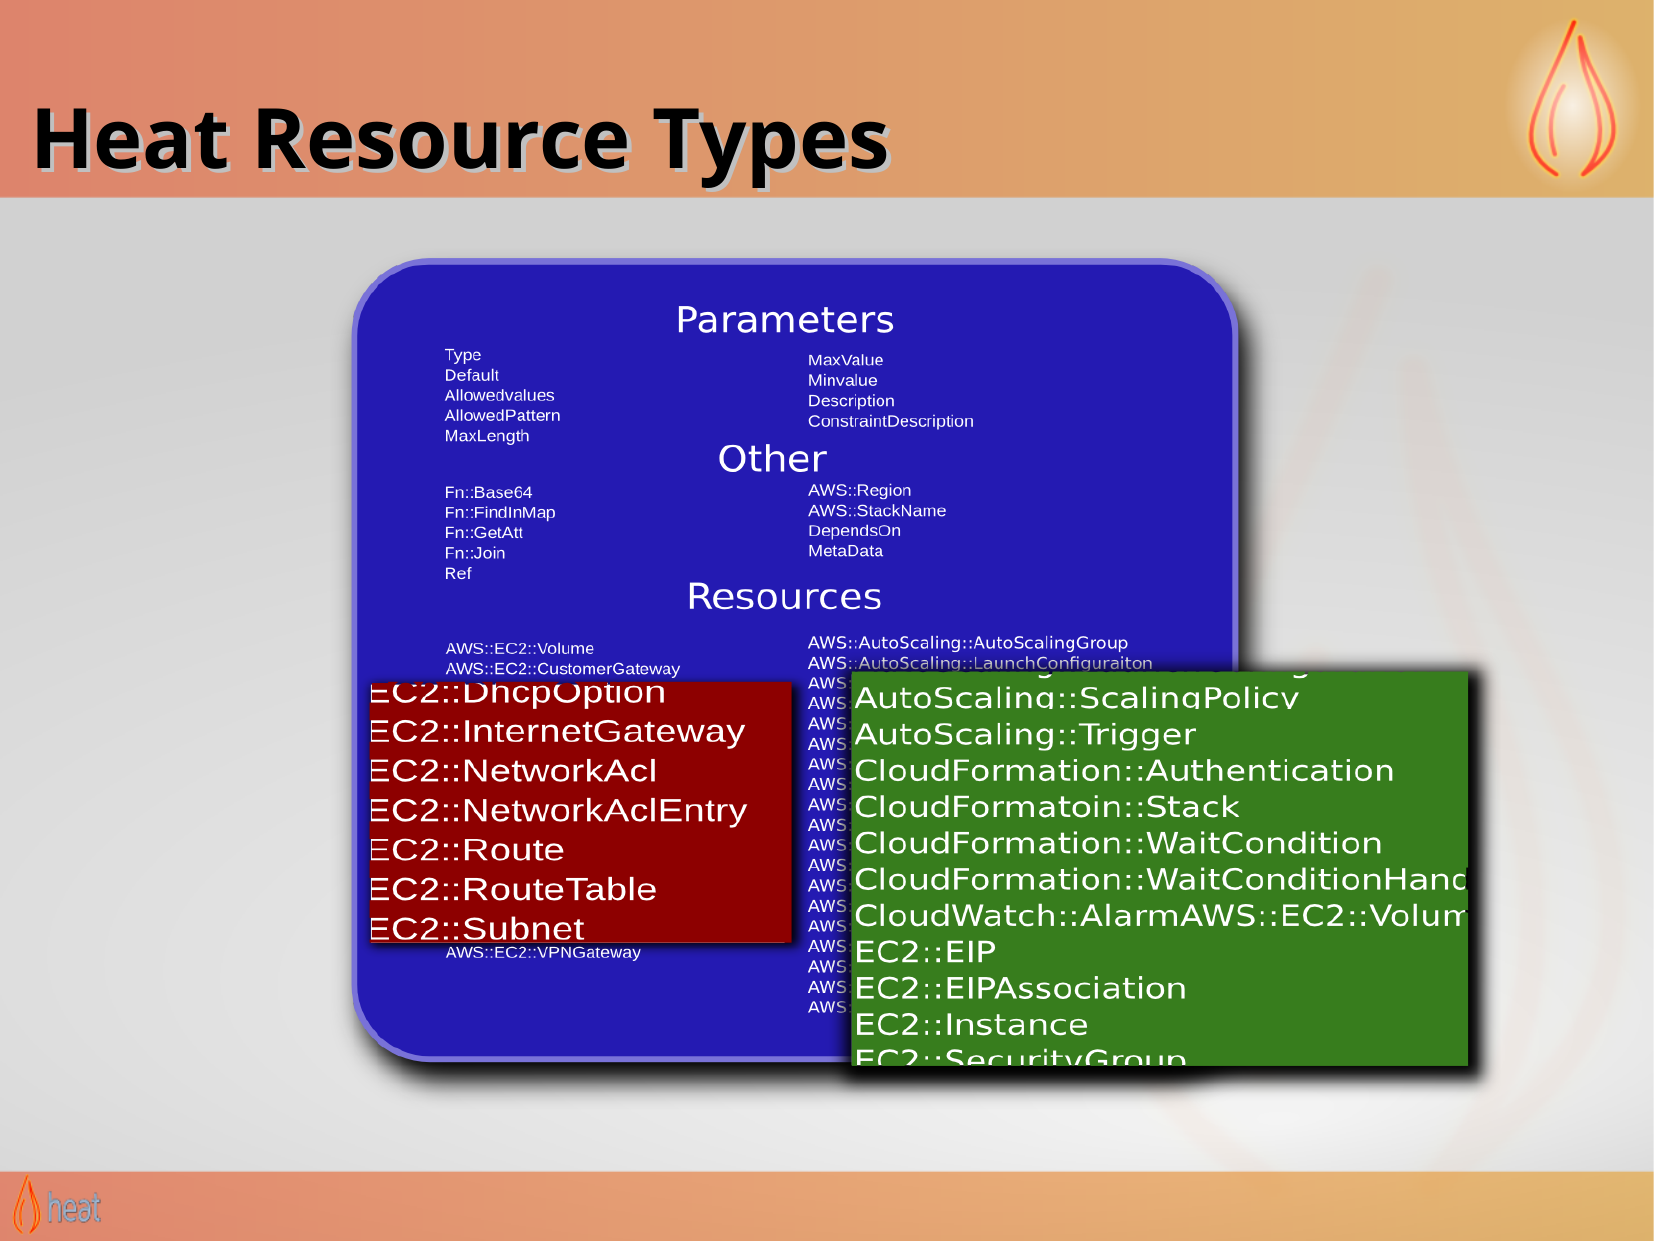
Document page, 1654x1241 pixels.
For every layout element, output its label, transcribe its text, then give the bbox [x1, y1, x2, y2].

picture [0, 0, 1654, 1241]
title Heat Resource Types [30, 23, 1606, 249]
